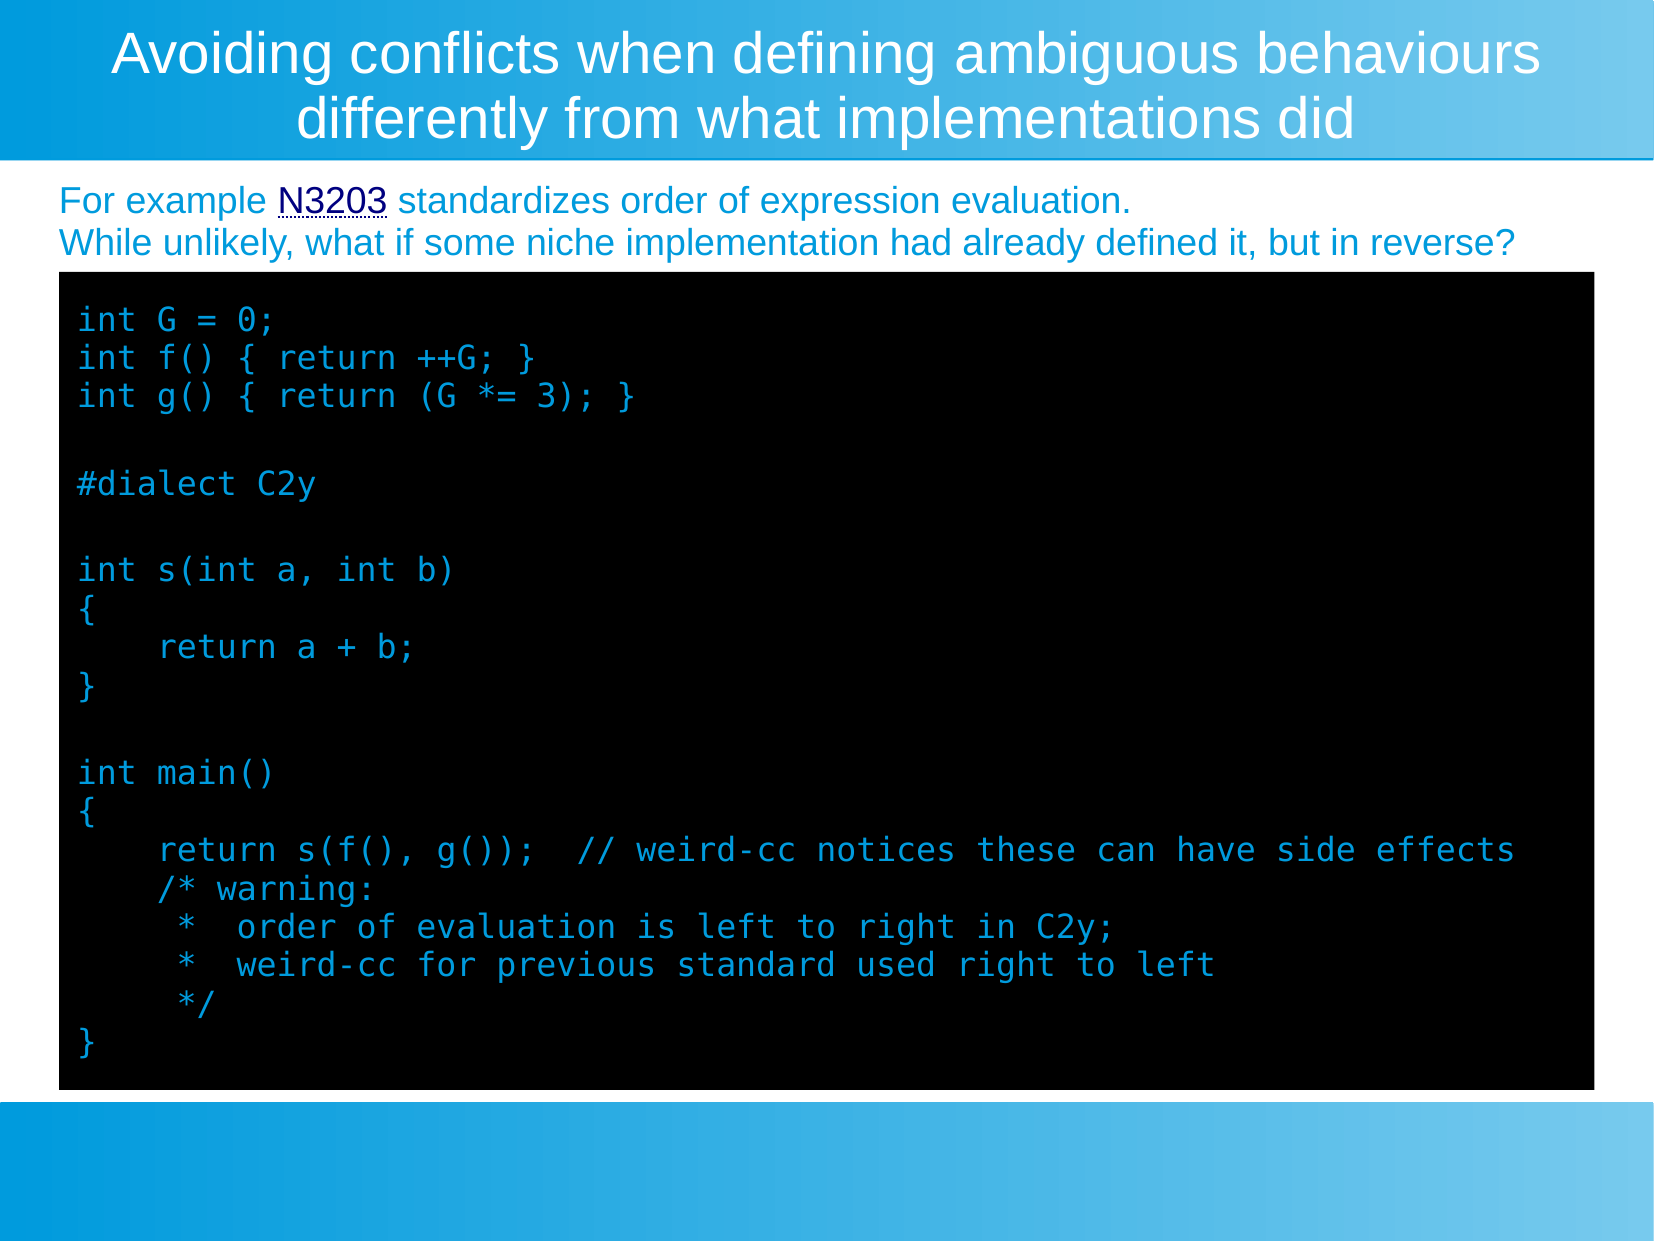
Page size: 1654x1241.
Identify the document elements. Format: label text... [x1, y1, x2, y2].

list For example N3203 standardizes order of expression evaluation. While unlikely, what if some niche implementation had already defined it, but in reverse? [59, 179, 1595, 271]
list int G = 0; int f() { return ++G; } int g() { return (G *= 3); } #dialect C2y int s(int a, int b) { return a + b; } int main() { return s(f(), g()); // weird-cc notices these can have side effects /* warning: * order of evaluation is left to right in C2y; * weird-cc for previous standard used right to left */ } [59, 271, 1595, 1090]
title Avoiding conflicts when defining ambiguous behaviours differently from what implementations did [0, 11, 1654, 160]
